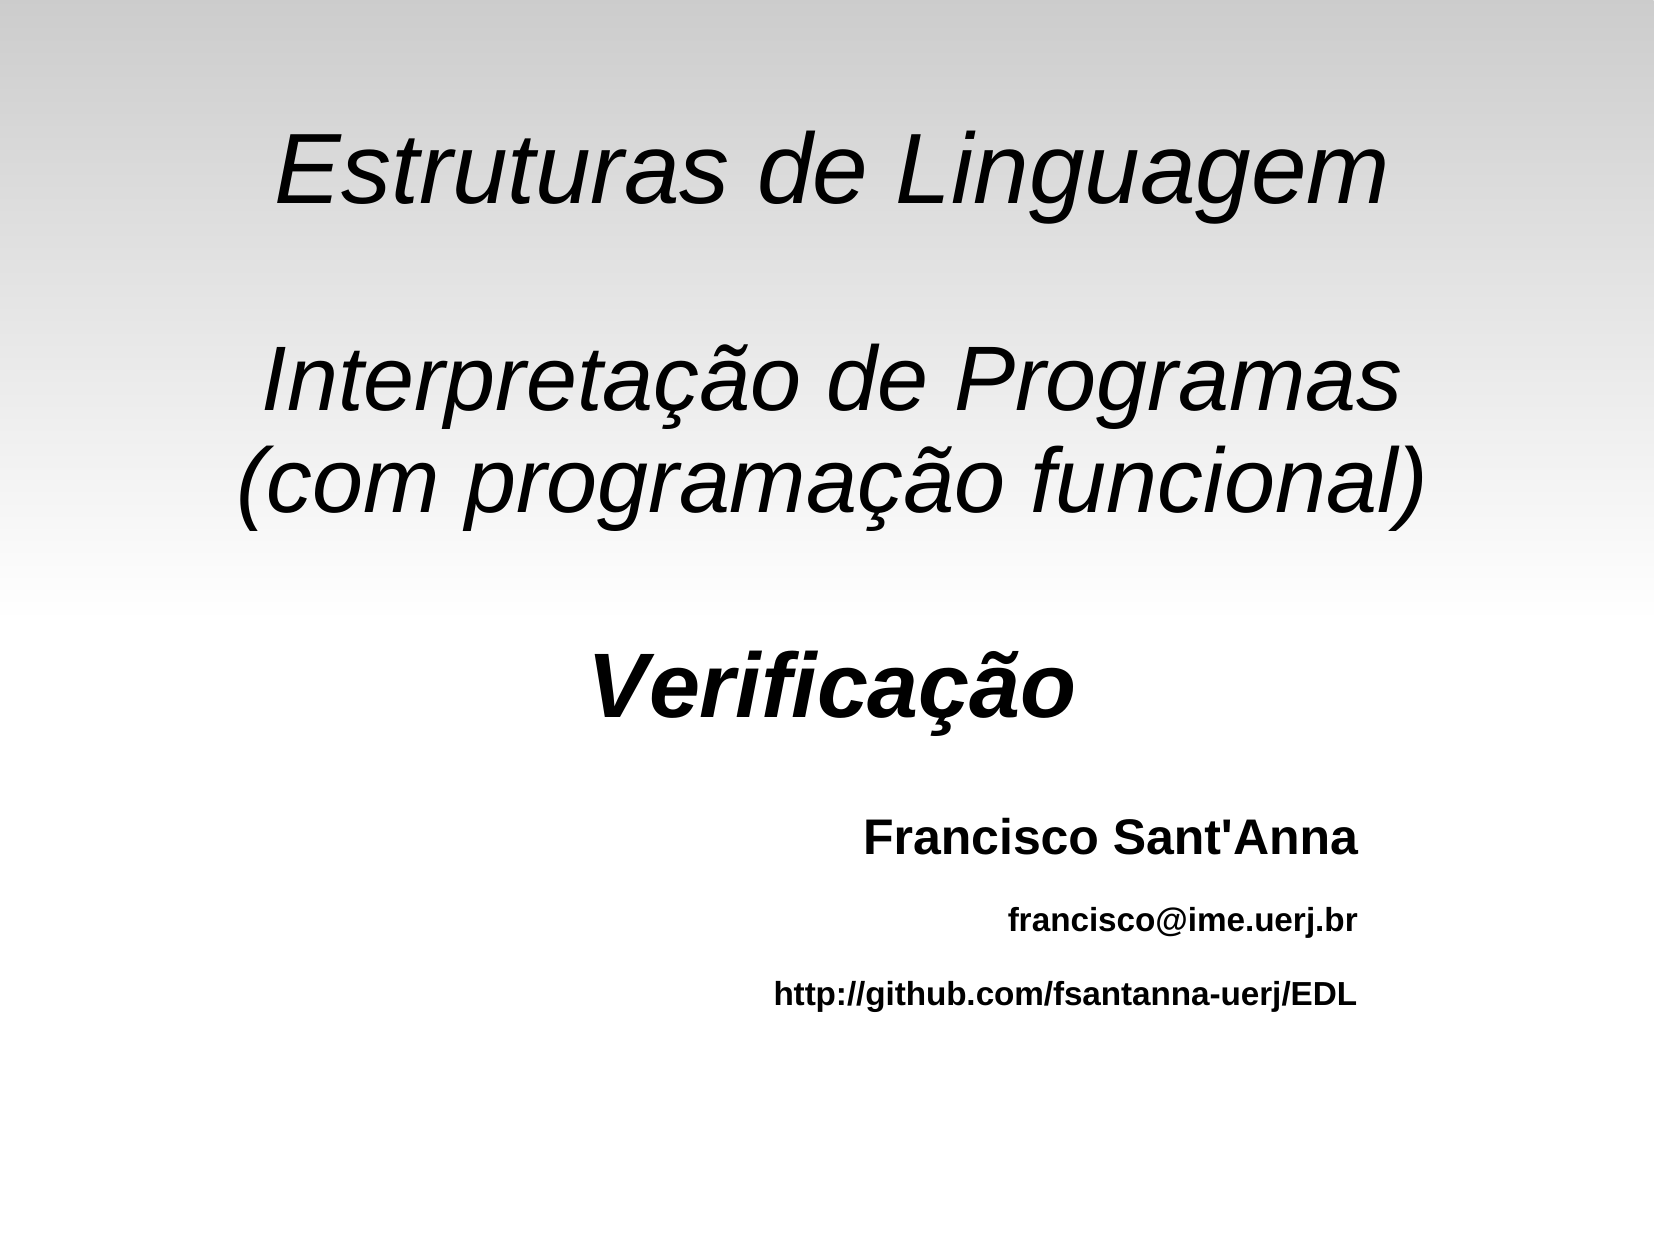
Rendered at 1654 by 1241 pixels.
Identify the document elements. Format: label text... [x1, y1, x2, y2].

subtitle Estruturas de Linguagem Interpretação de Programas (com programação funcional) Verificação [88, 112, 1577, 738]
text_box Francisco Sant'Anna francisco@ime.uerj.br http://github.com/fsantanna-uerj/EDL [758, 801, 1373, 1023]
